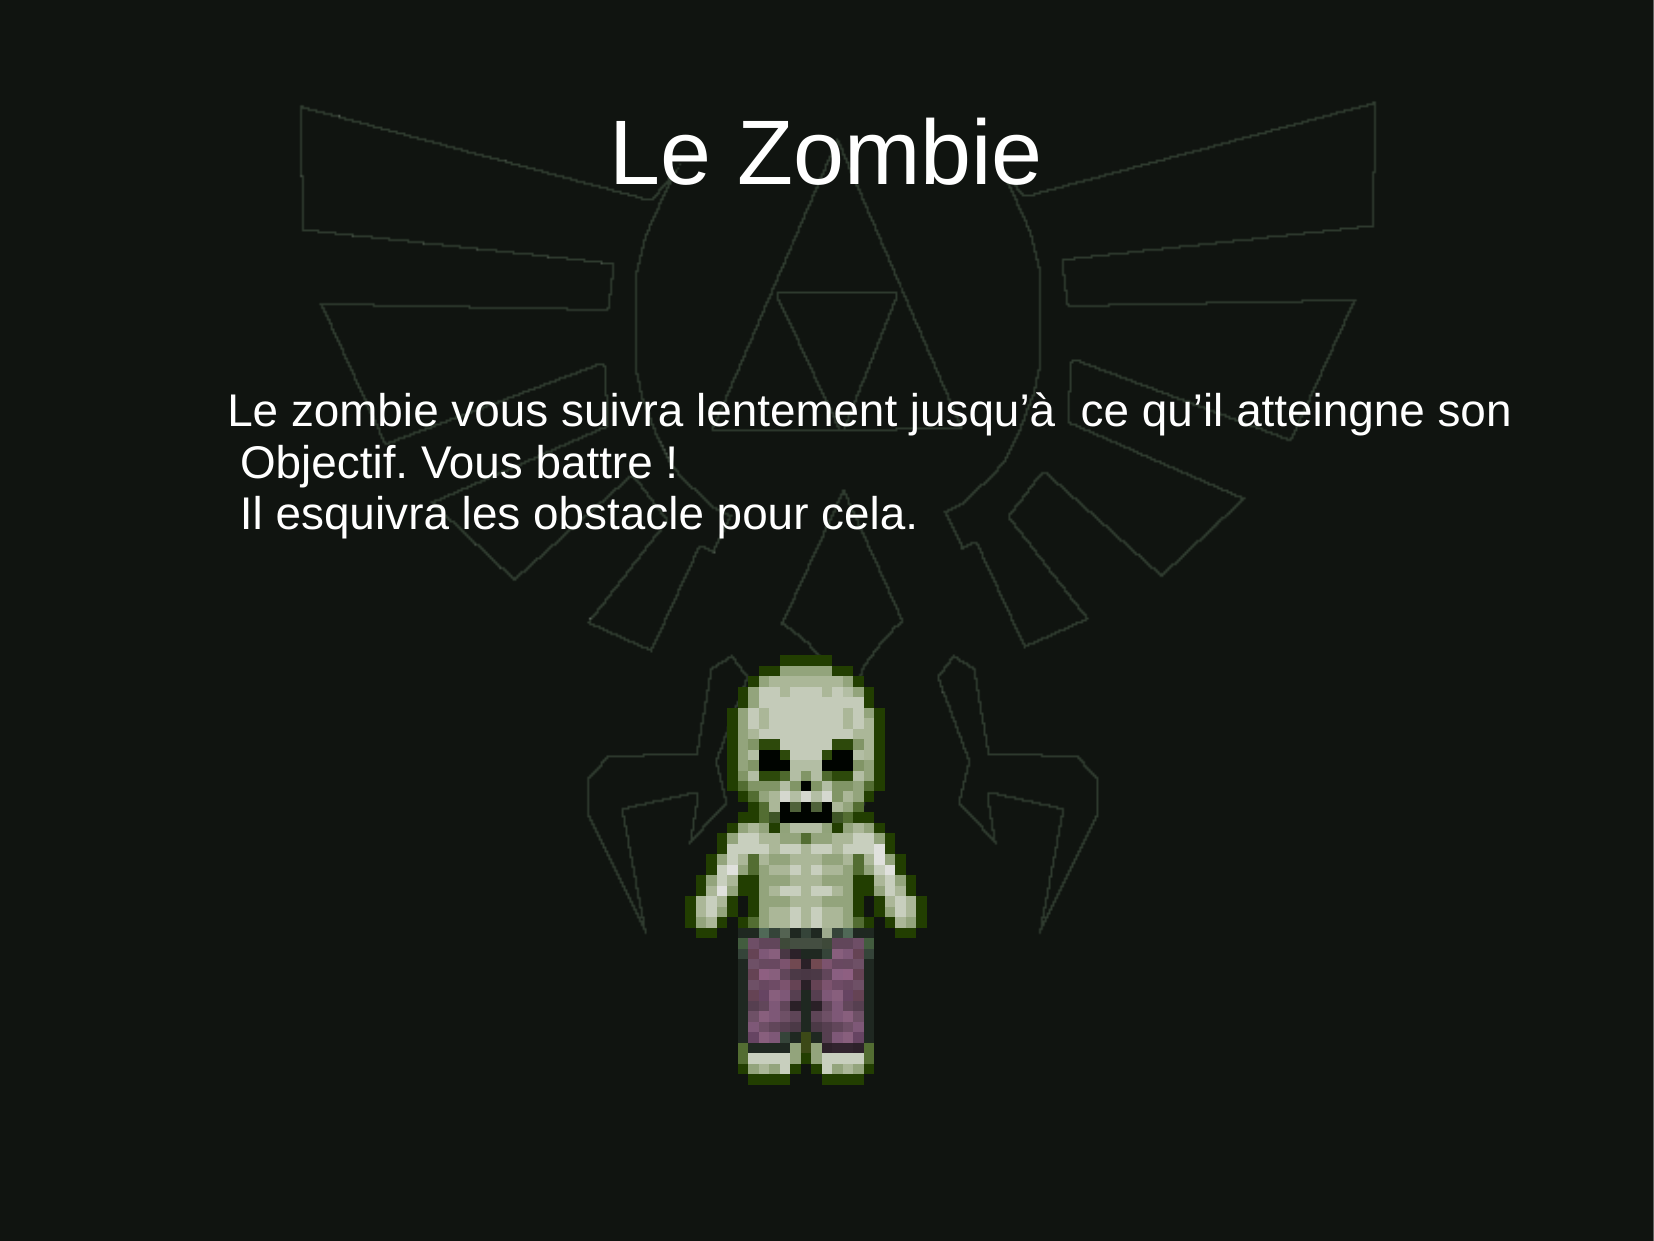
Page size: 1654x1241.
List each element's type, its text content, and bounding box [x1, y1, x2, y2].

picture [0, 0, 1654, 1241]
title Le Zombie [82, 49, 1571, 257]
text_box Le zombie vous suivra lentement jusqu’à ce qu’il atteingne son Objectif. Vous battre ! Il esquivra les obstacle pour cela. [212, 377, 1528, 547]
